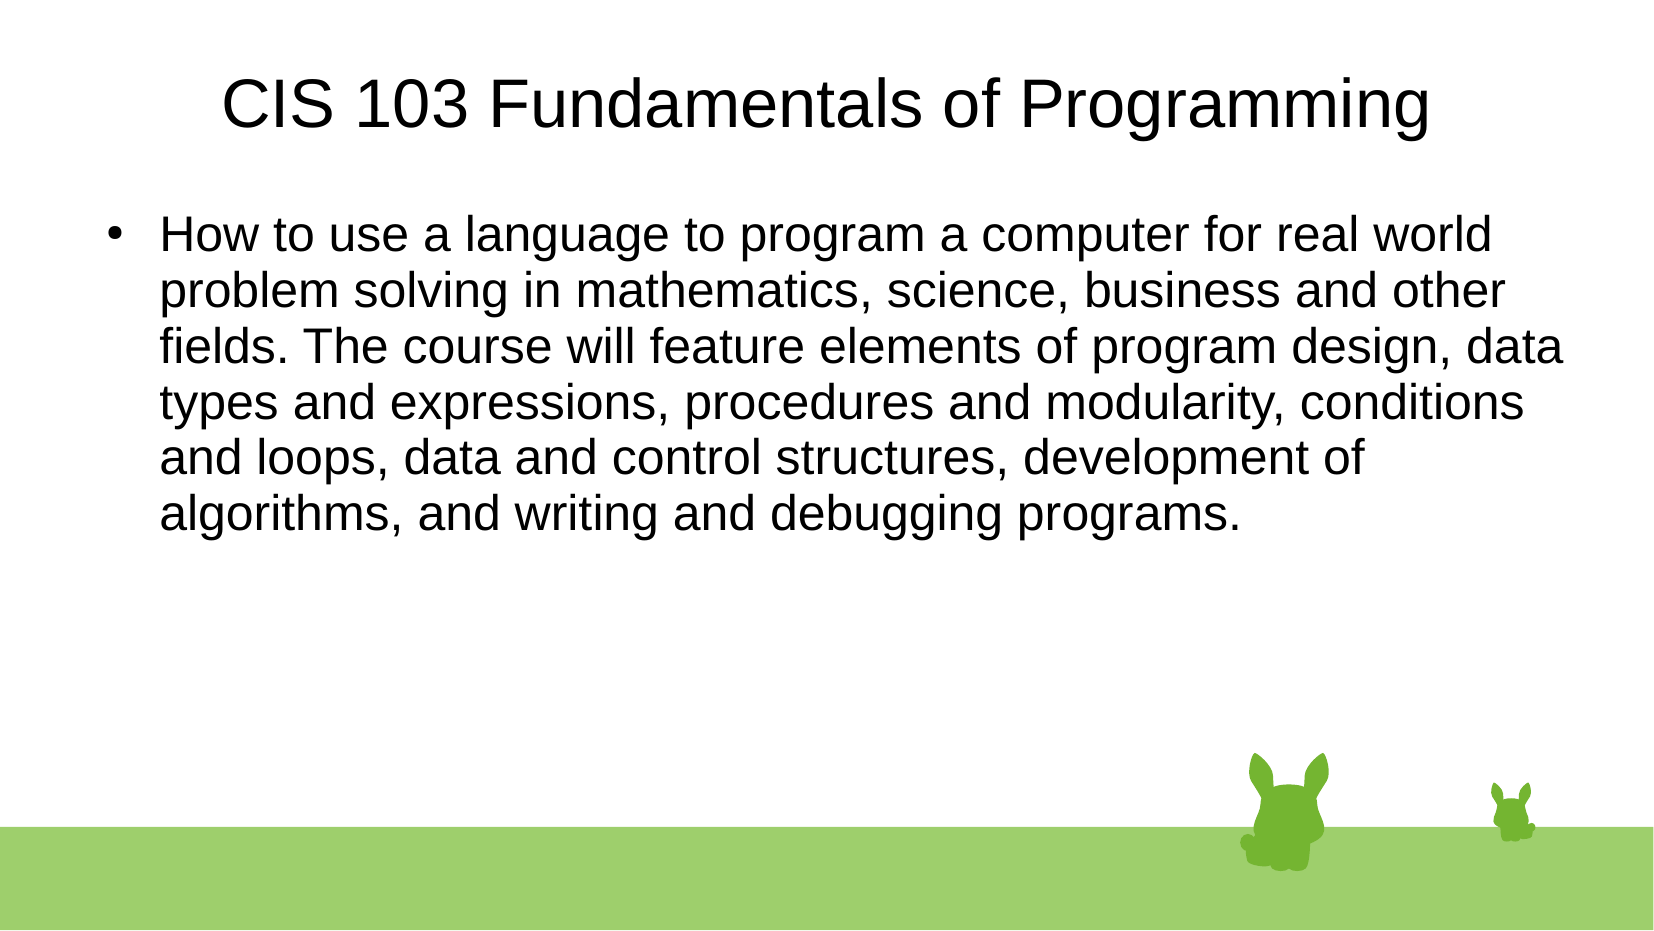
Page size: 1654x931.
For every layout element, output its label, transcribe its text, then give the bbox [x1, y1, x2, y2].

title CIS 103 Fundamentals of Programming [88, 29, 1565, 178]
list How to use a language to program a computer for real world problem solving in mathematics, science, business and other fields. The course will feature elements of program design, data types and expressions, procedures and modularity, conditions and loops, data and control structures, development of algorithms, and writing and debugging programs. [88, 206, 1565, 739]
